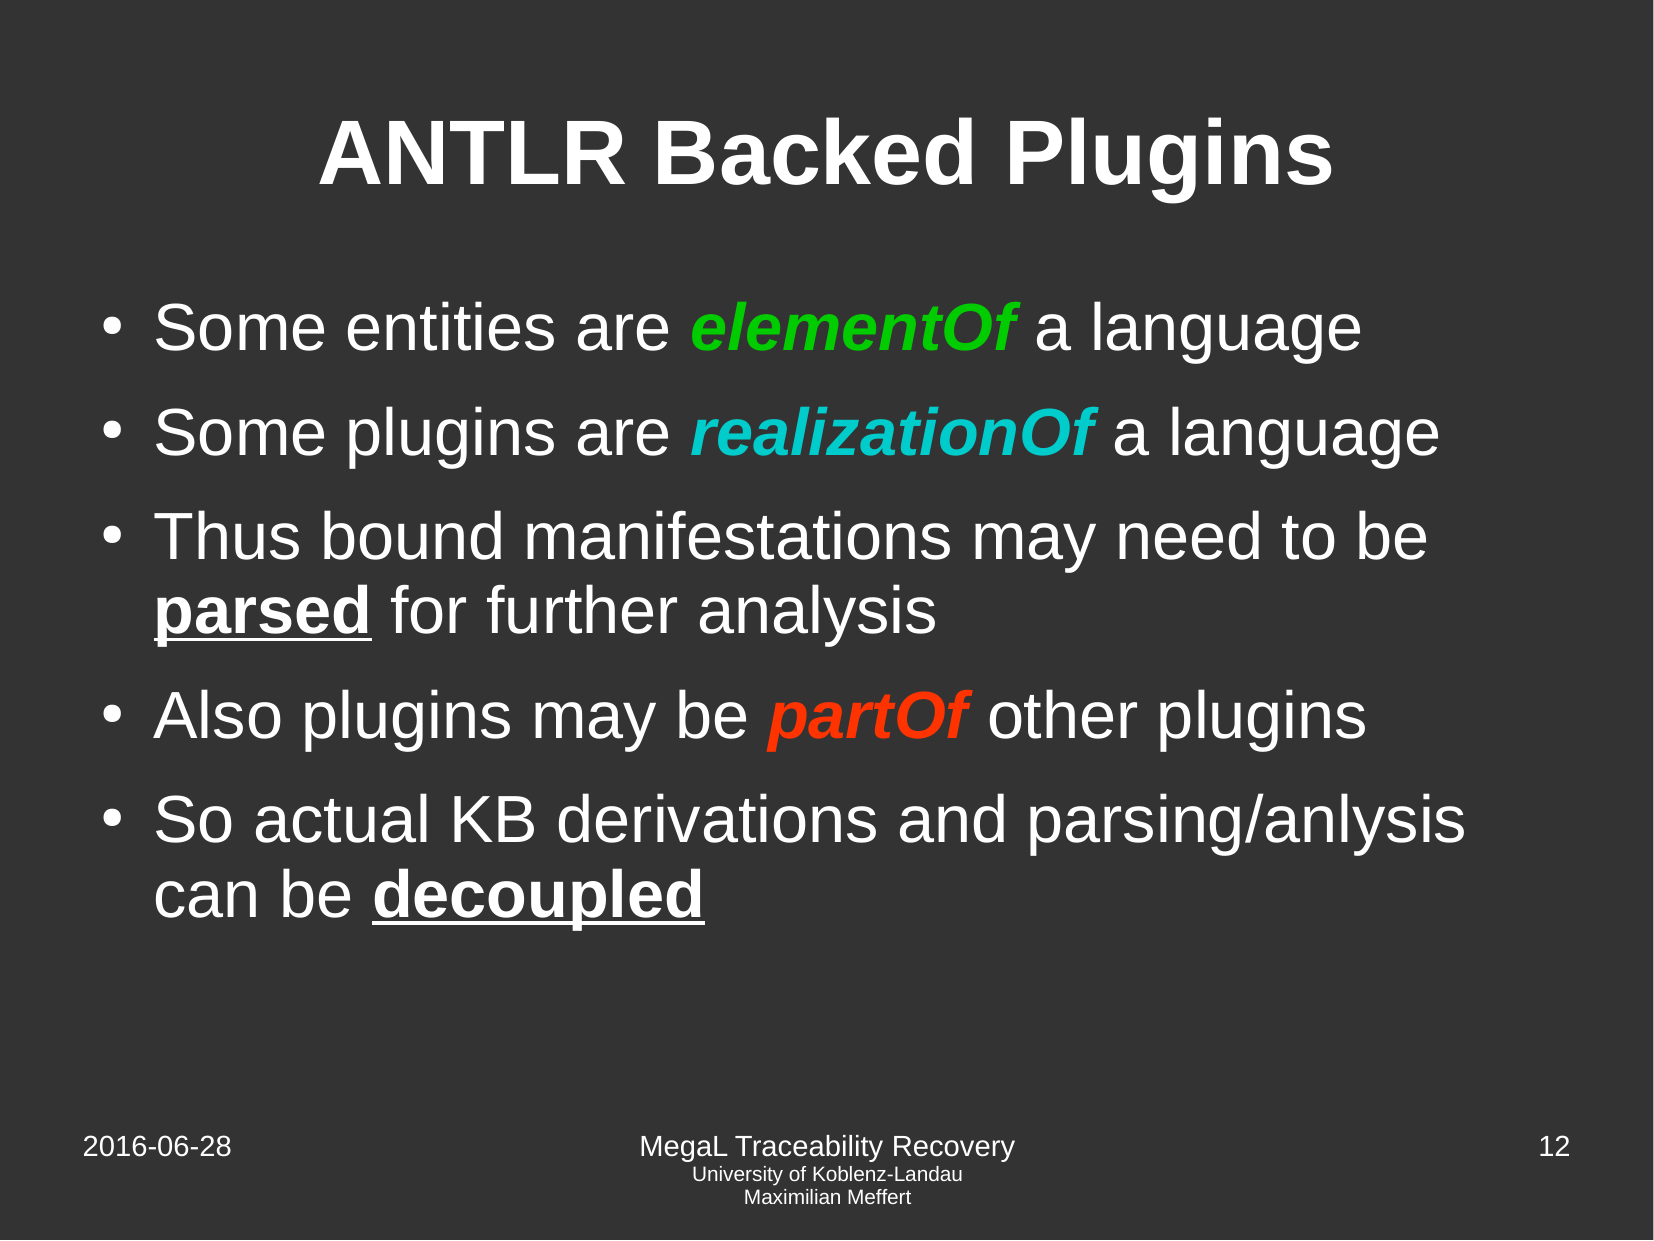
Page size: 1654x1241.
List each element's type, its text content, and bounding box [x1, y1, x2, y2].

title ANTLR Backed Plugins [82, 49, 1571, 257]
list Some entities are elementOf a language Some plugins are realizationOf a language Thus bound manifestations may need to be parsed for further analysis Also plugins may be partOf other plugins So actual KB derivations and parsing/anlysis can be decoupled [82, 290, 1571, 1010]
